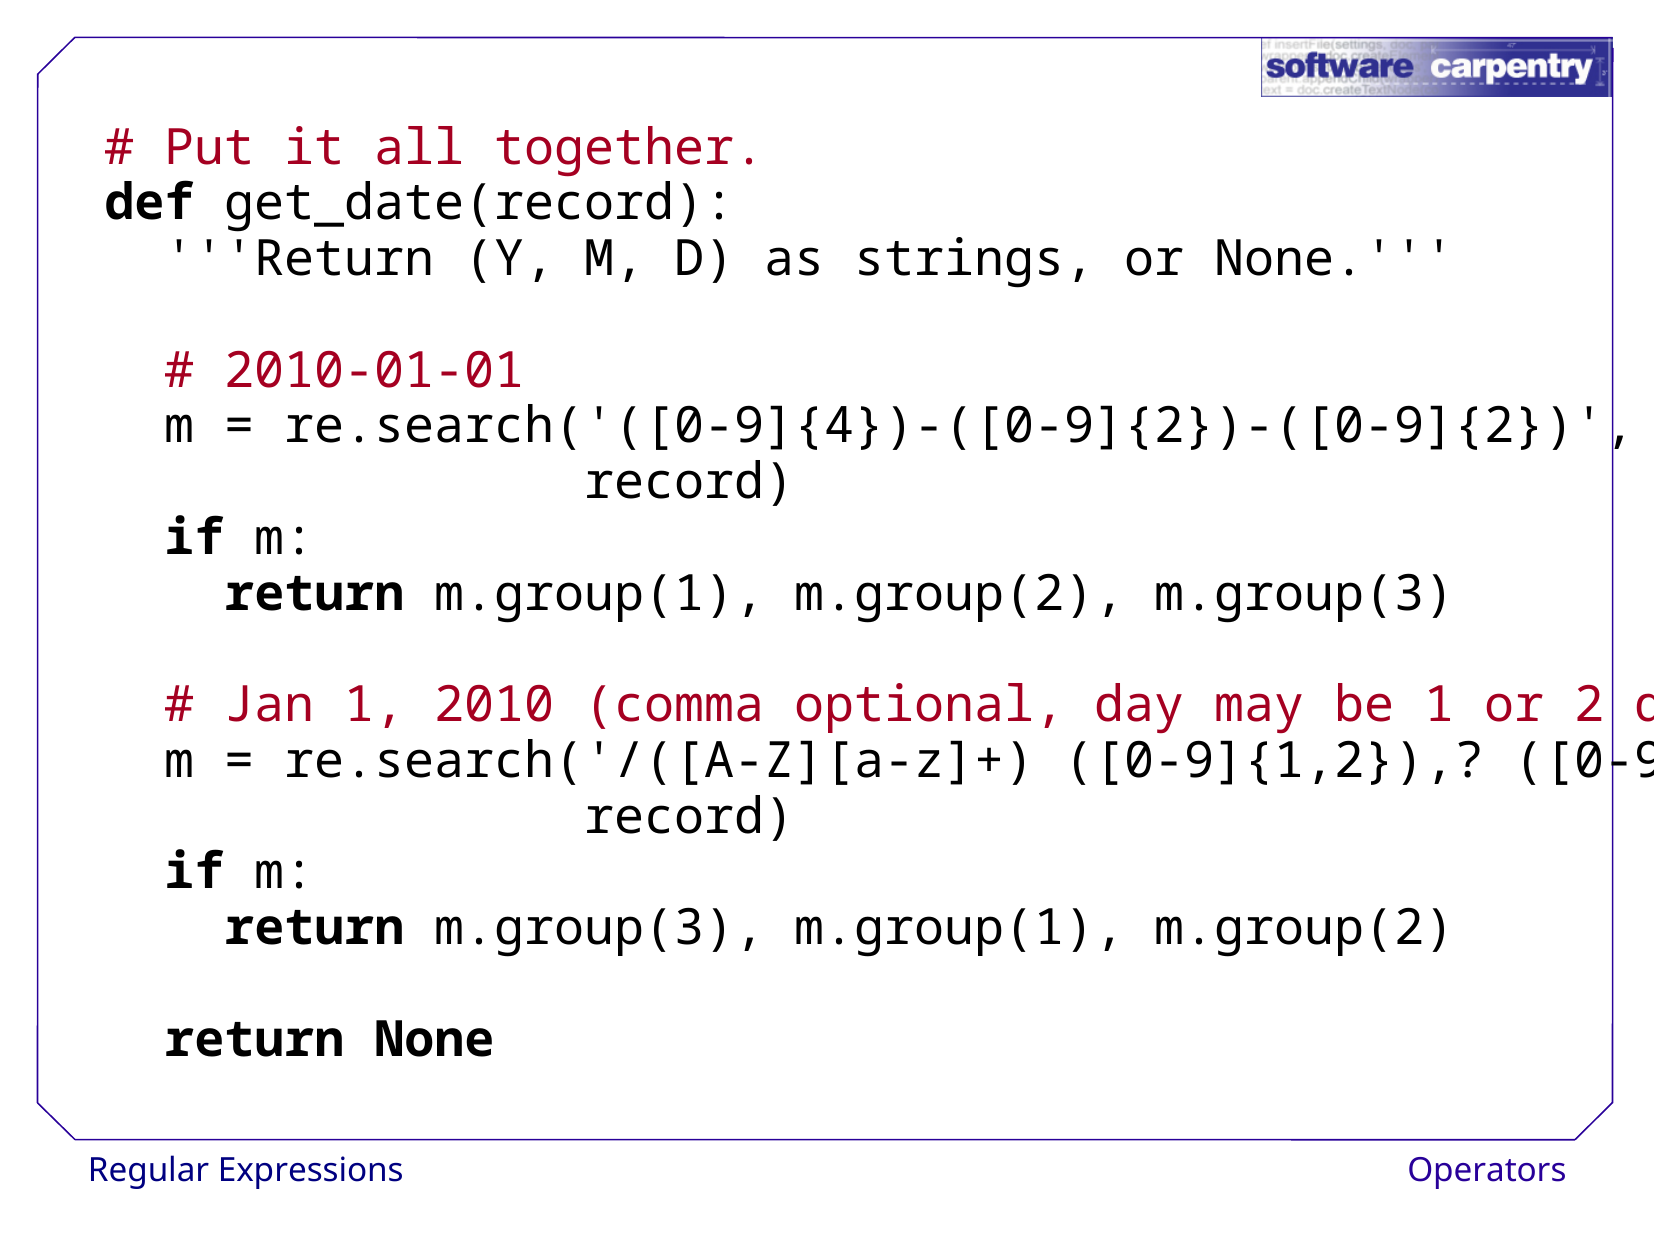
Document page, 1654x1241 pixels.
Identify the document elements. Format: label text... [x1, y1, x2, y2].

picture [1261, 39, 1613, 97]
text_box # Put it all together. def get_date(record): '''Return (Y, M, D) as strings, or None.''' # 2010-01-01 m = re.search('([0-9]{4})-([0-9]{2})-([0-9]{2})', record) if m: return m.group(1), m.group(2), m.group(3) # Jan 1, 2010 (comma optional, day may be 1 or 2 digits) m = re.search('/([A-Z][a-z]+) ([0-9]{1,2}),? ([0-9]{4})/', record) if m: return m.group(3), m.group(1), m.group(2) return None [89, 112, 1512, 1074]
